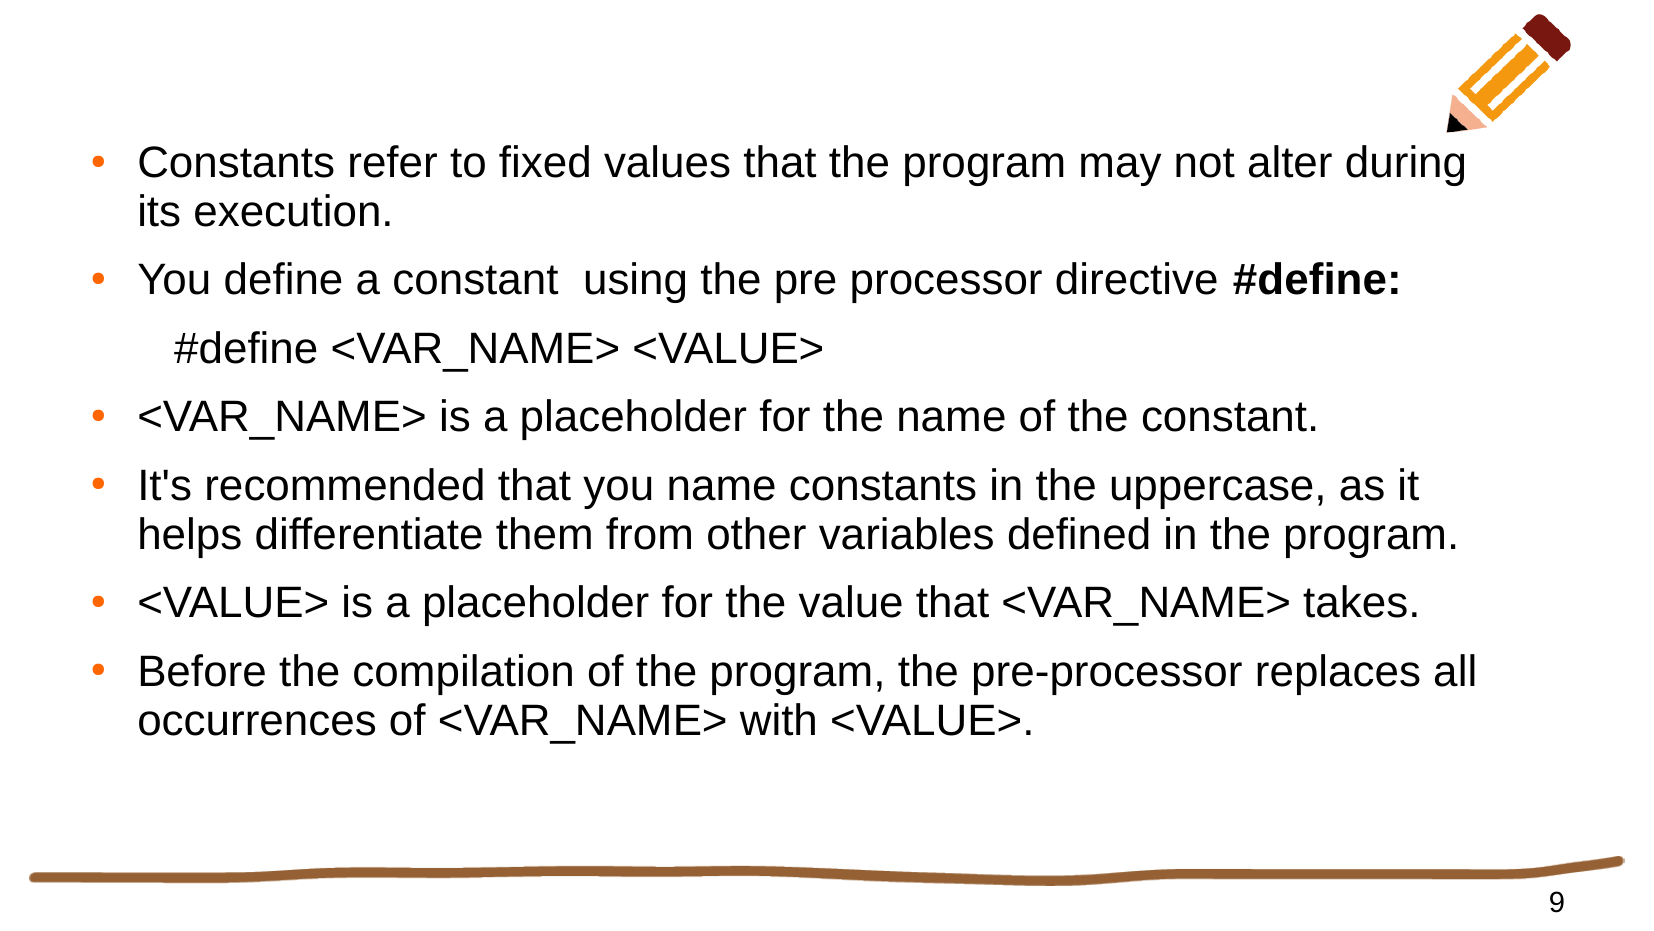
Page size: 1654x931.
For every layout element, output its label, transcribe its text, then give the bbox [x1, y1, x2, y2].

picture [1446, 14, 1571, 133]
list Constants refer to fixed values that the program may not alter during its execution. You define a constant using the pre processor directive #define: #define <VAR_NAME> <VALUE> <VAR_NAME> is a placeholder for the name of the constant. It's recommended that you name constants in the uppercase, as it helps differentiate them from other variables defined in the program. <VALUE> is a placeholder for the value that <VAR_NAME> takes. Before the compilation of the program, the pre-processor replaces all occurrences of <VAR_NAME> with <VALUE>. [75, 137, 1487, 788]
picture [29, 856, 1625, 886]
